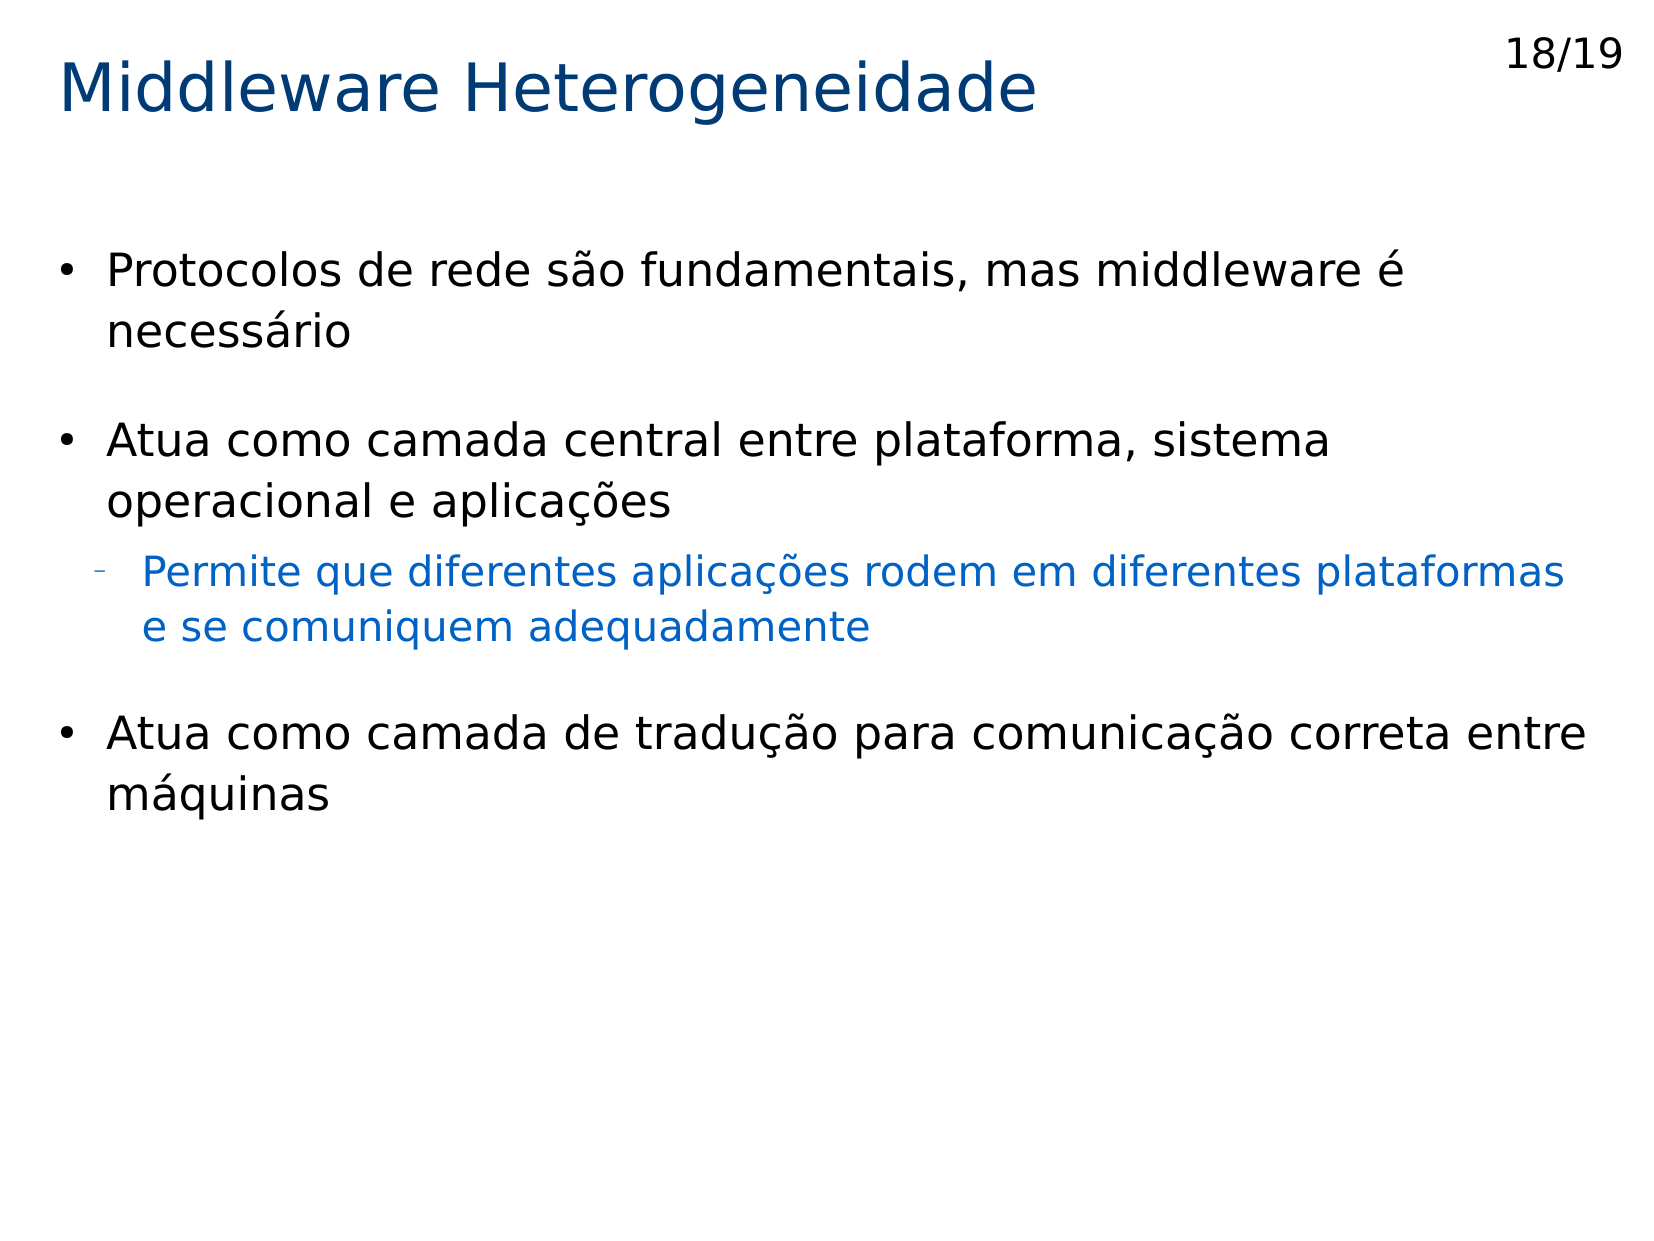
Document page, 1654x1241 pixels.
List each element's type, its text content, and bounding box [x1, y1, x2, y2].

list Protocolos de rede são fundamentais, mas middleware é necessário Atua como camada central entre plataforma, sistema operacional e aplicações Permite que diferentes aplicações rodem em diferentes plataformas e se comuniquem adequadamente Atua como camada de tradução para comunicação correta entre máquinas [59, 236, 1595, 1211]
title Middleware Heterogeneidade [59, 29, 1506, 148]
